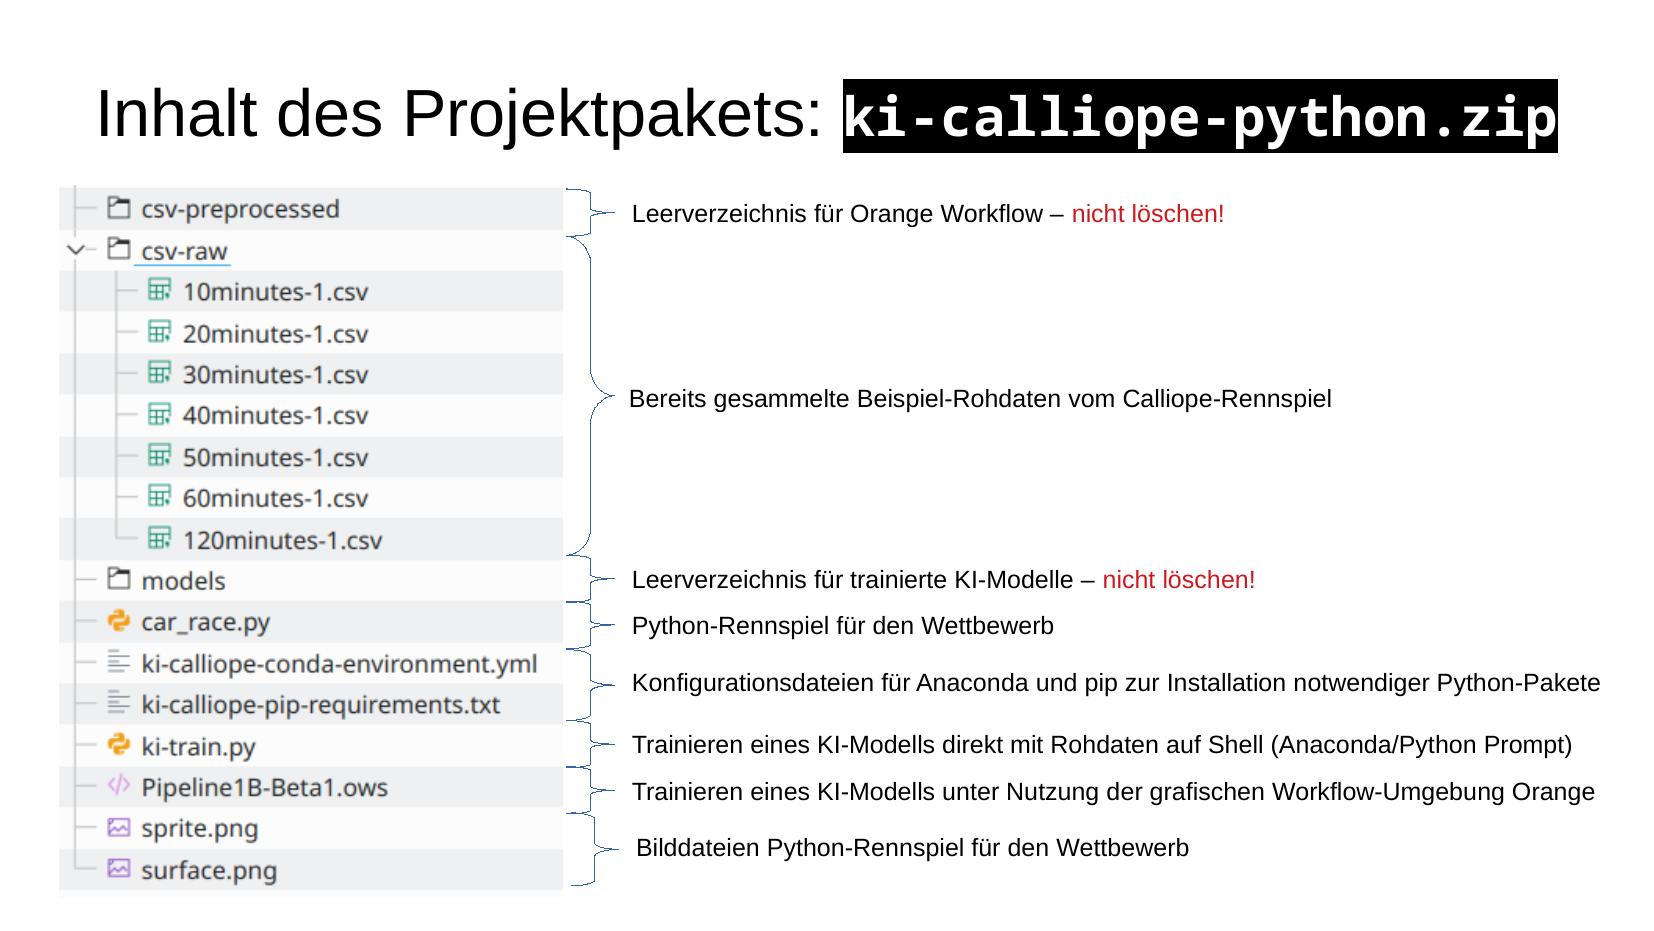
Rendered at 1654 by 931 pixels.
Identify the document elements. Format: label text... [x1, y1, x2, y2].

picture [59, 185, 563, 898]
title Inhalt des Projektpakets: ki-calliope-python.zip [82, 37, 1571, 193]
text_box Bilddateien Python-Rennspiel für den Wettbewerb [621, 826, 1207, 870]
text_box Trainieren eines KI-Modells direkt mit Rohdaten auf Shell (Anaconda/Python Prompt) [617, 723, 1590, 767]
text_box Bereits gesammelte Beispiel-Rohdaten vom Calliope-Rennspiel [614, 377, 1349, 421]
text_box Trainieren eines KI-Modells unter Nutzung der grafischen Workflow-Umgebung Orange [617, 770, 1613, 813]
text_box Konfigurationsdateien für Anaconda und pip zur Installation notwendiger Python-Pakete [617, 661, 1619, 705]
text_box Leerverzeichnis für Orange Workflow – nicht löschen! [617, 192, 1241, 236]
text_box Leerverzeichnis für trainierte KI-Modelle – nicht löschen! [617, 558, 1272, 602]
text_box Python-Rennspiel für den Wettbewerb [617, 604, 1071, 648]
